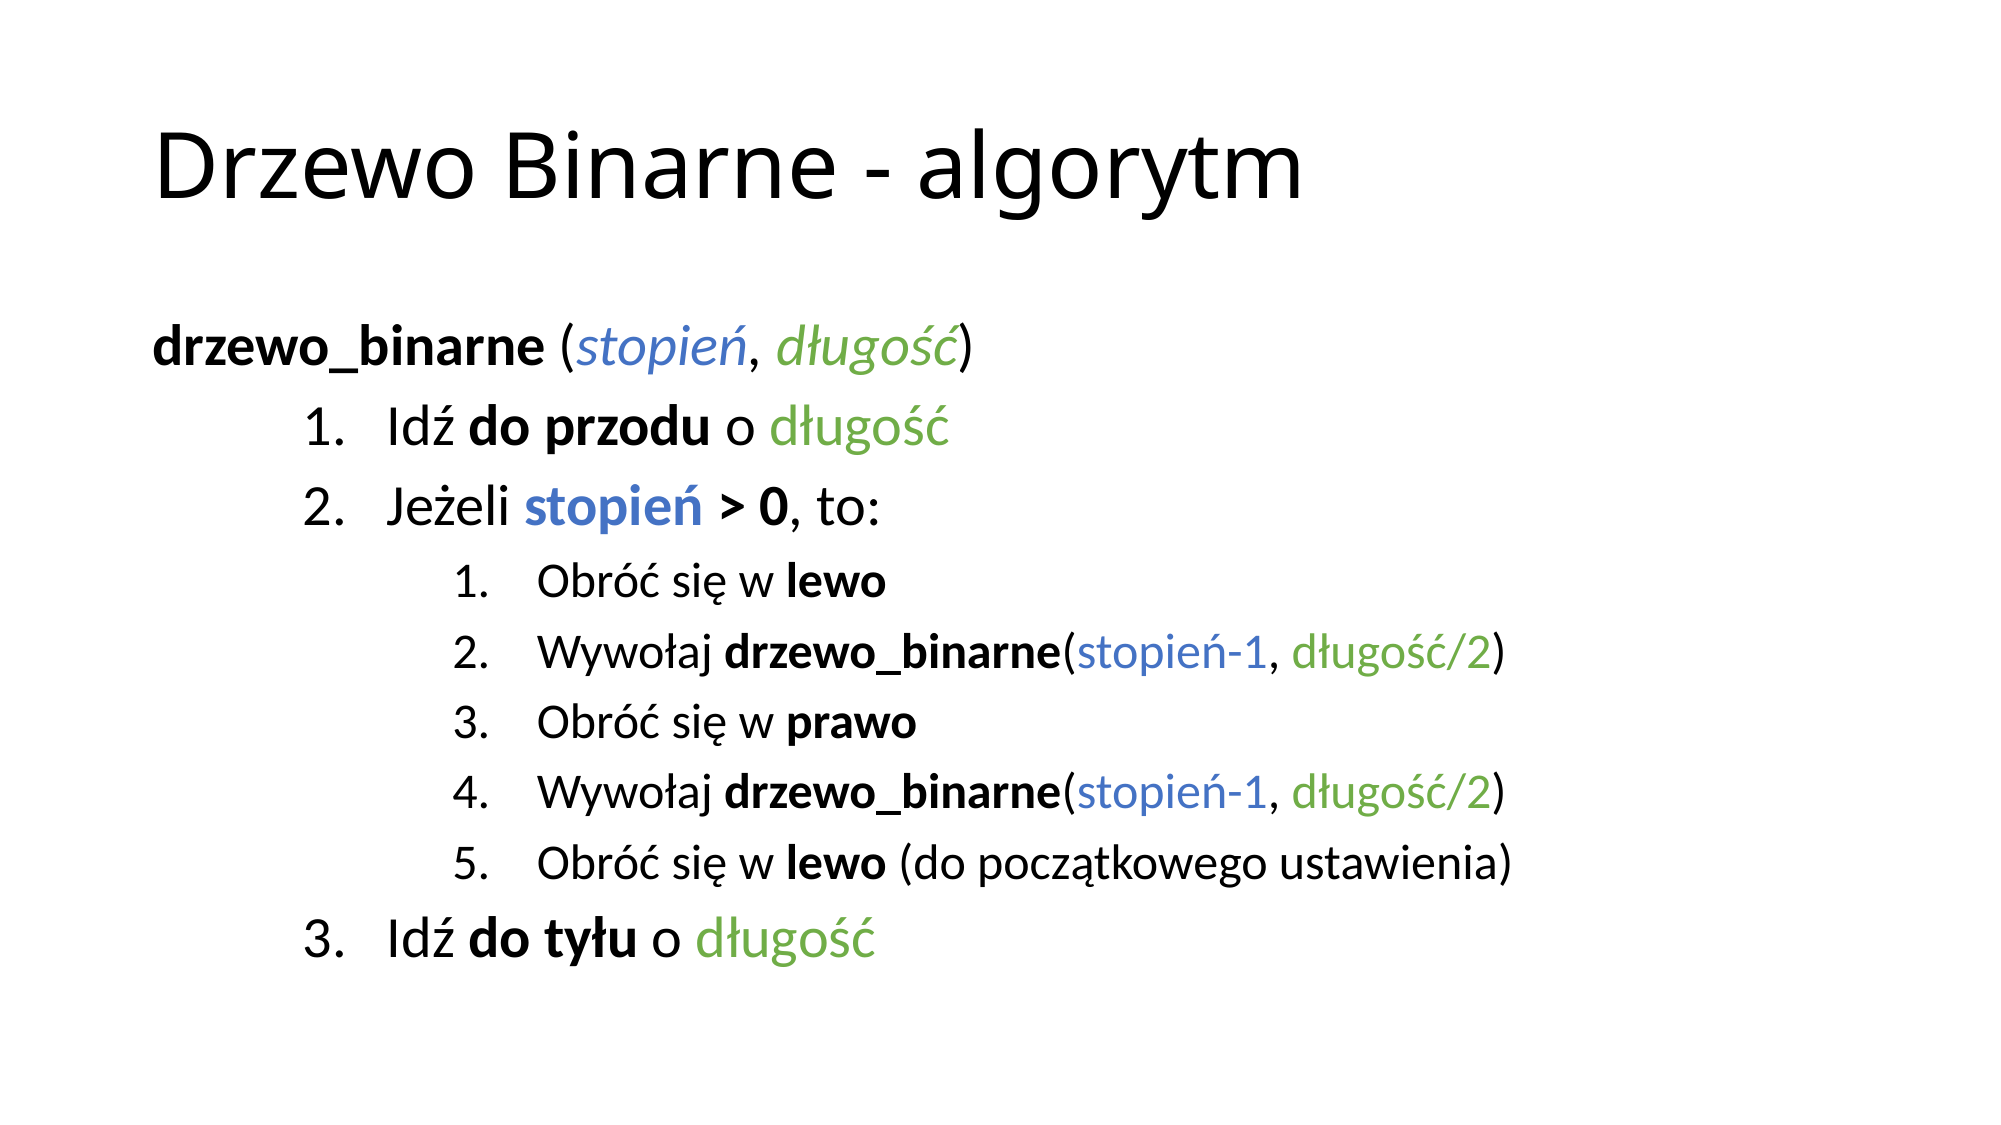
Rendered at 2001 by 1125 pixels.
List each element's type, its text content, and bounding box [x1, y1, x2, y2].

list drzewo_binarne (stopień, długość) Idź do przodu o długość Jeżeli stopień > 0, to: Obróć się w lewo Wywołaj drzewo_binarne(stopień-1, długość/2) Obróć się w prawo Wywołaj drzewo_binarne(stopień-1, długość/2) Obróć się w lewo (do początkowego ustawienia) Idź do tyłu o długość [137, 299, 1863, 1014]
title Drzewo Binarne - algorytm [137, 59, 1863, 278]
